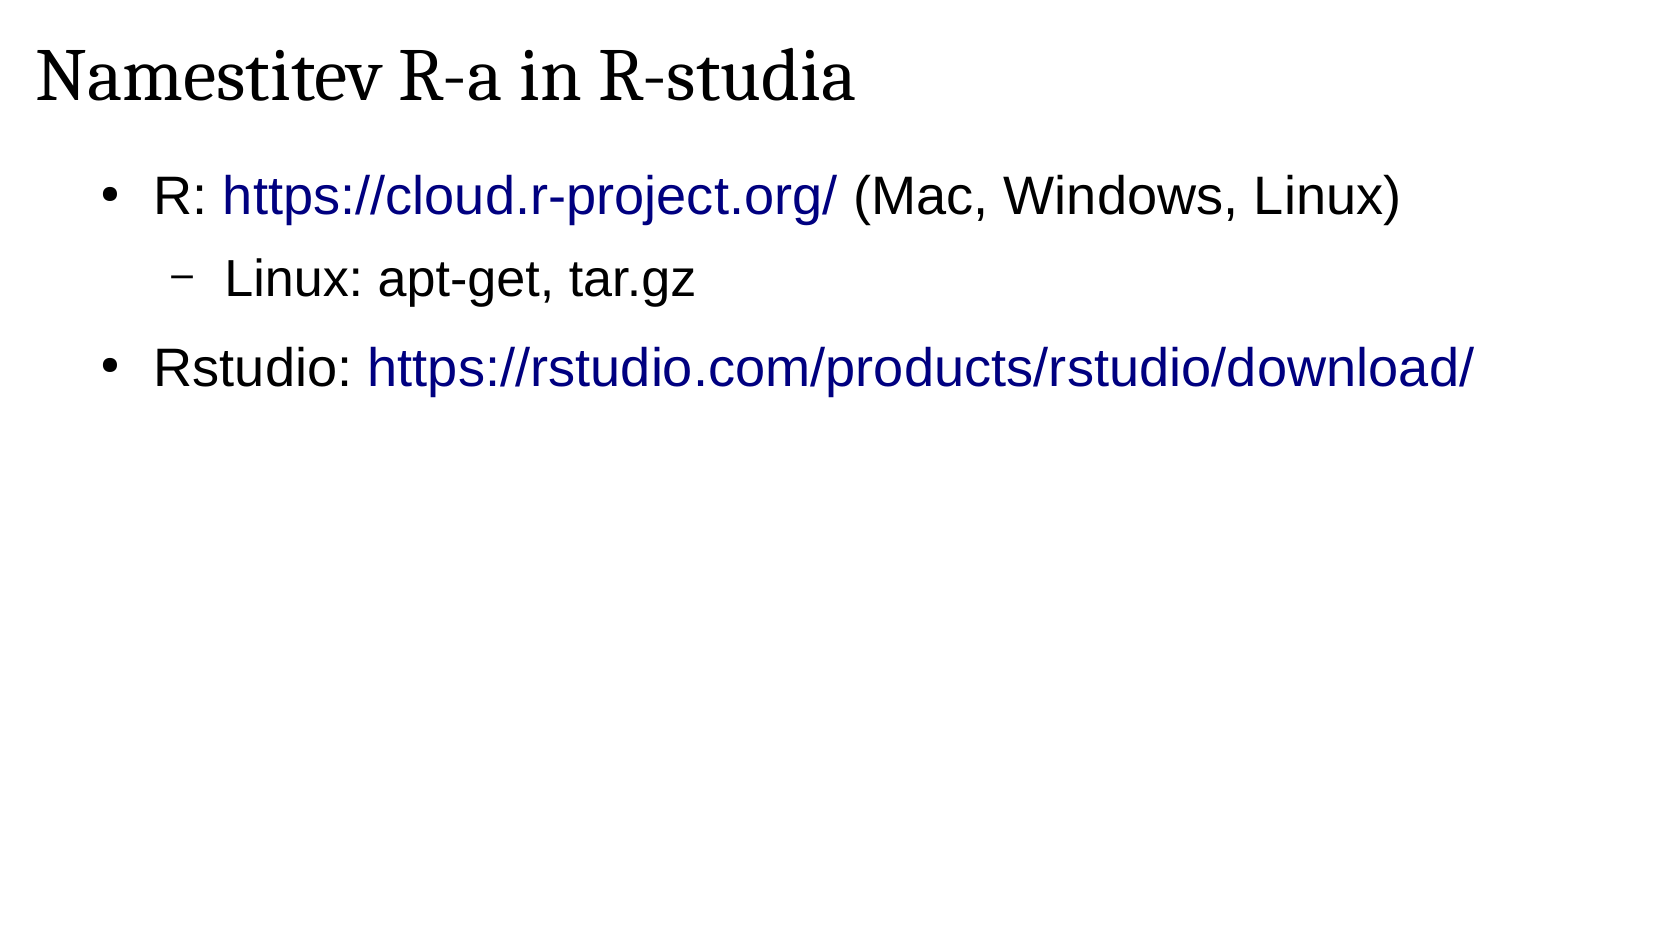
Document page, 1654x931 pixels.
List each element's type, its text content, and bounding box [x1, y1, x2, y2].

title Namestitev R-a in R-studia [35, 10, 1524, 142]
list R: https://cloud.r-project.org/ (Mac, Windows, Linux) Linux: apt-get, tar.gz Rstudio: https://rstudio.com/products/rstudio/download/ [82, 165, 1571, 758]
